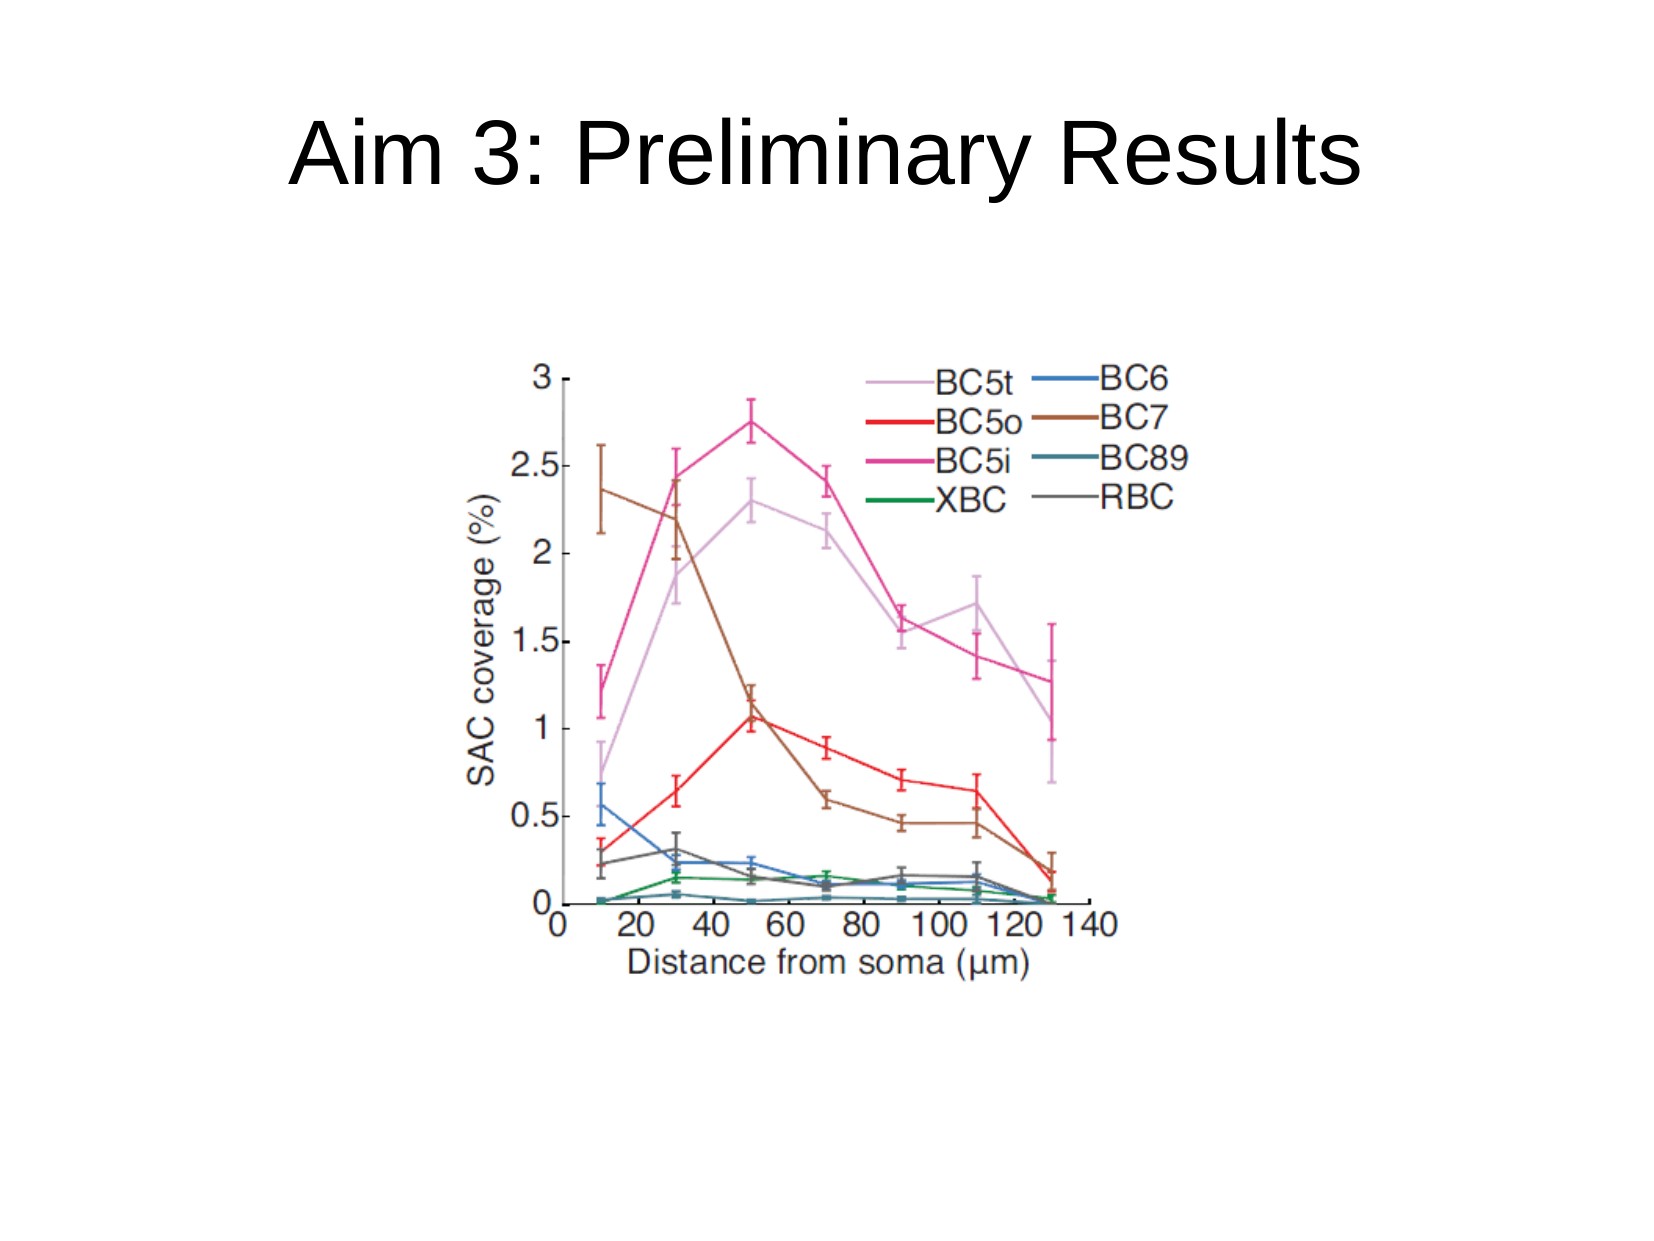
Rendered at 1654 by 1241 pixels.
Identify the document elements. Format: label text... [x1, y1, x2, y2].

picture [448, 359, 1201, 1000]
title Aim 3: Preliminary Results [82, 49, 1571, 257]
